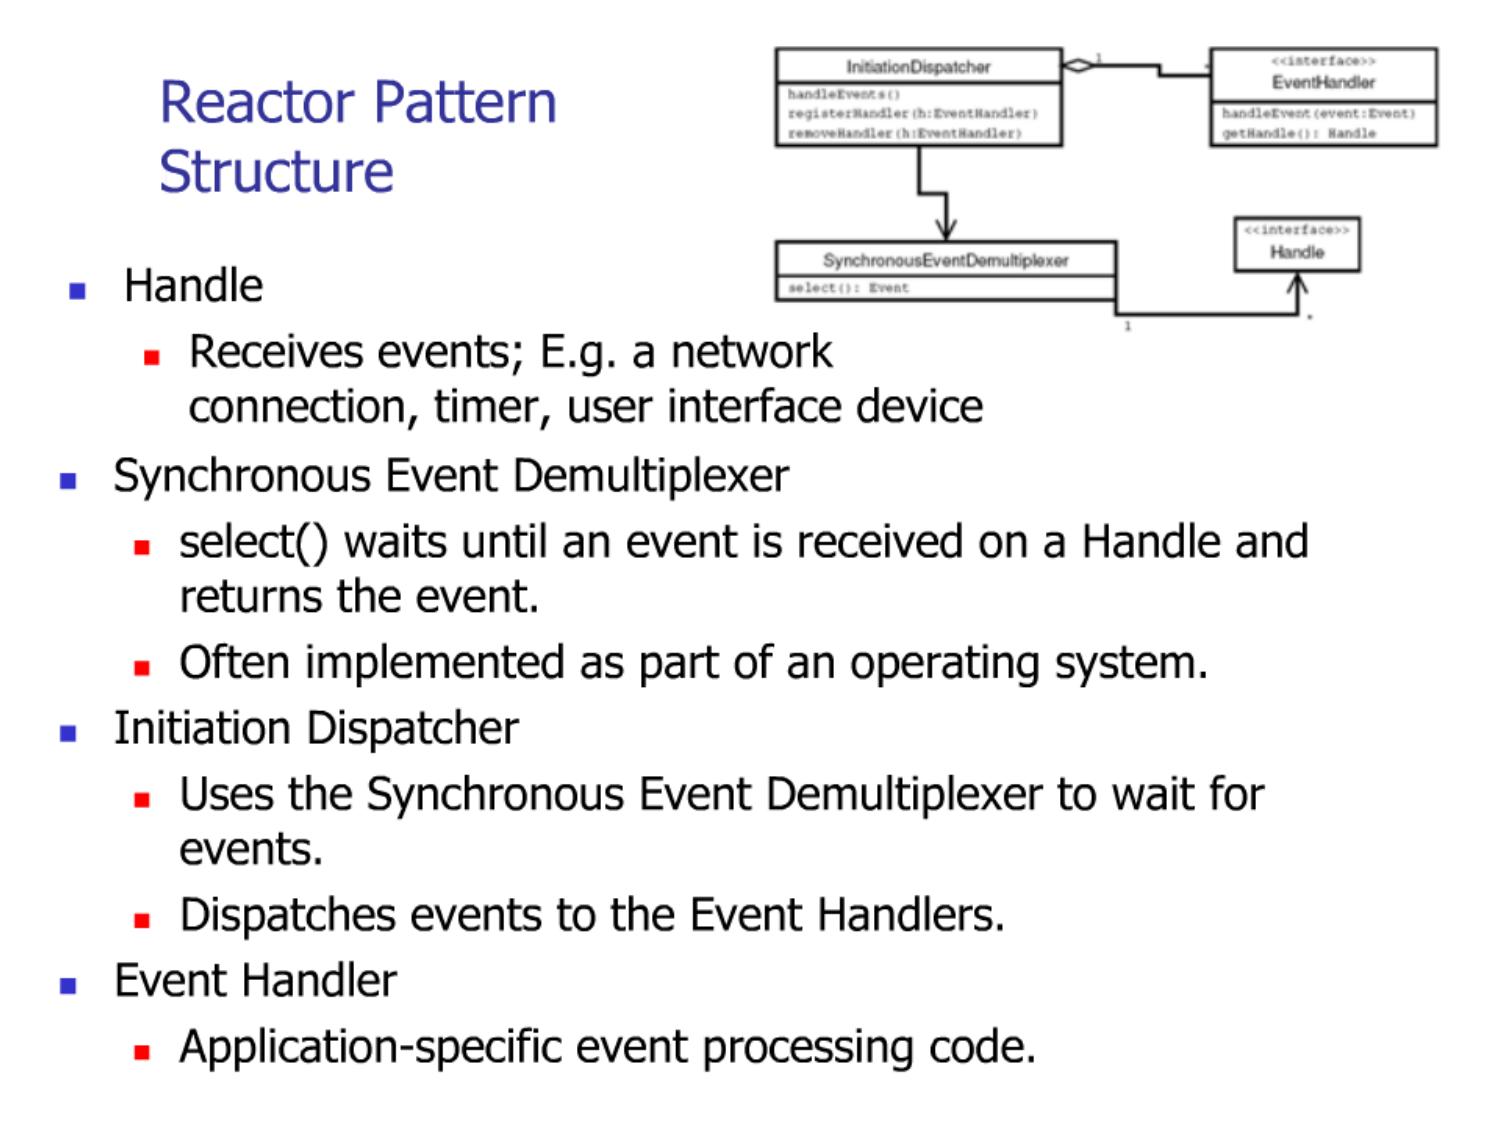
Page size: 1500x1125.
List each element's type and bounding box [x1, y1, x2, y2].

picture [57, 45, 1442, 1080]
